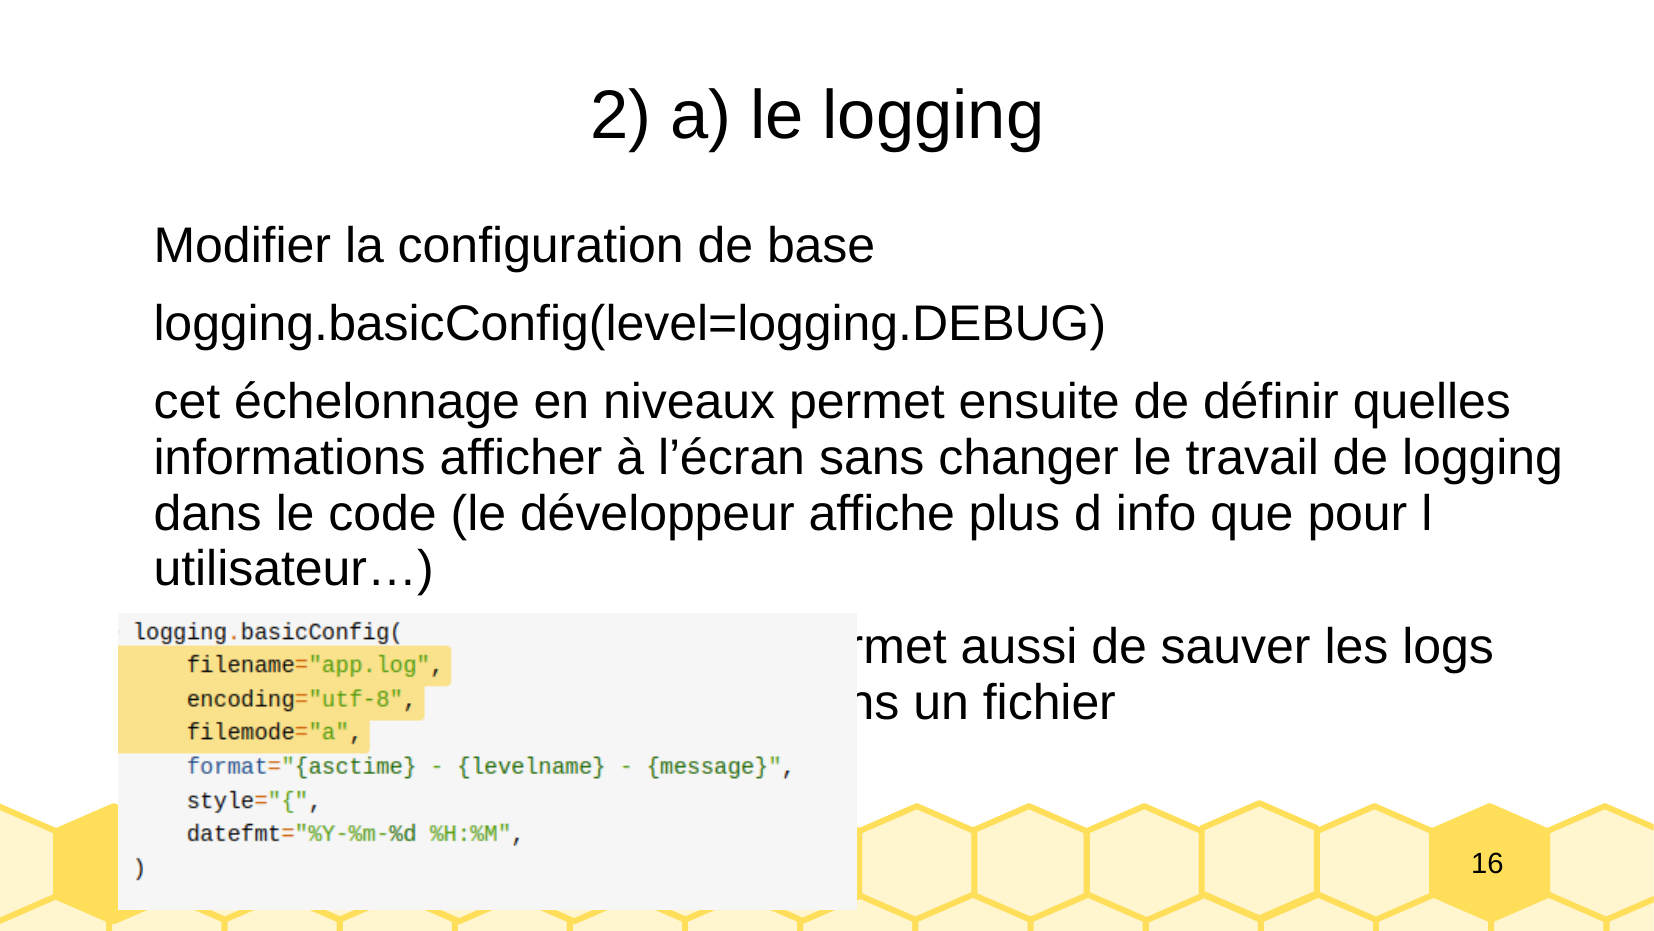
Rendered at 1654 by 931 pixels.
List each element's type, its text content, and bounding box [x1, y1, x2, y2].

title 2) a) le logging [82, 37, 1571, 193]
list Modifier la configuration de base logging.basicConfig(level=logging.DEBUG) cet échelonnage en niveaux permet ensuite de définir quelles informations afficher à l’écran sans changer le travail de logging dans le code (le développeur affiche plus d info que pour l utilisateur…) permet aussi de sauver les logs dans un fichier [82, 217, 1571, 758]
picture [118, 613, 857, 910]
